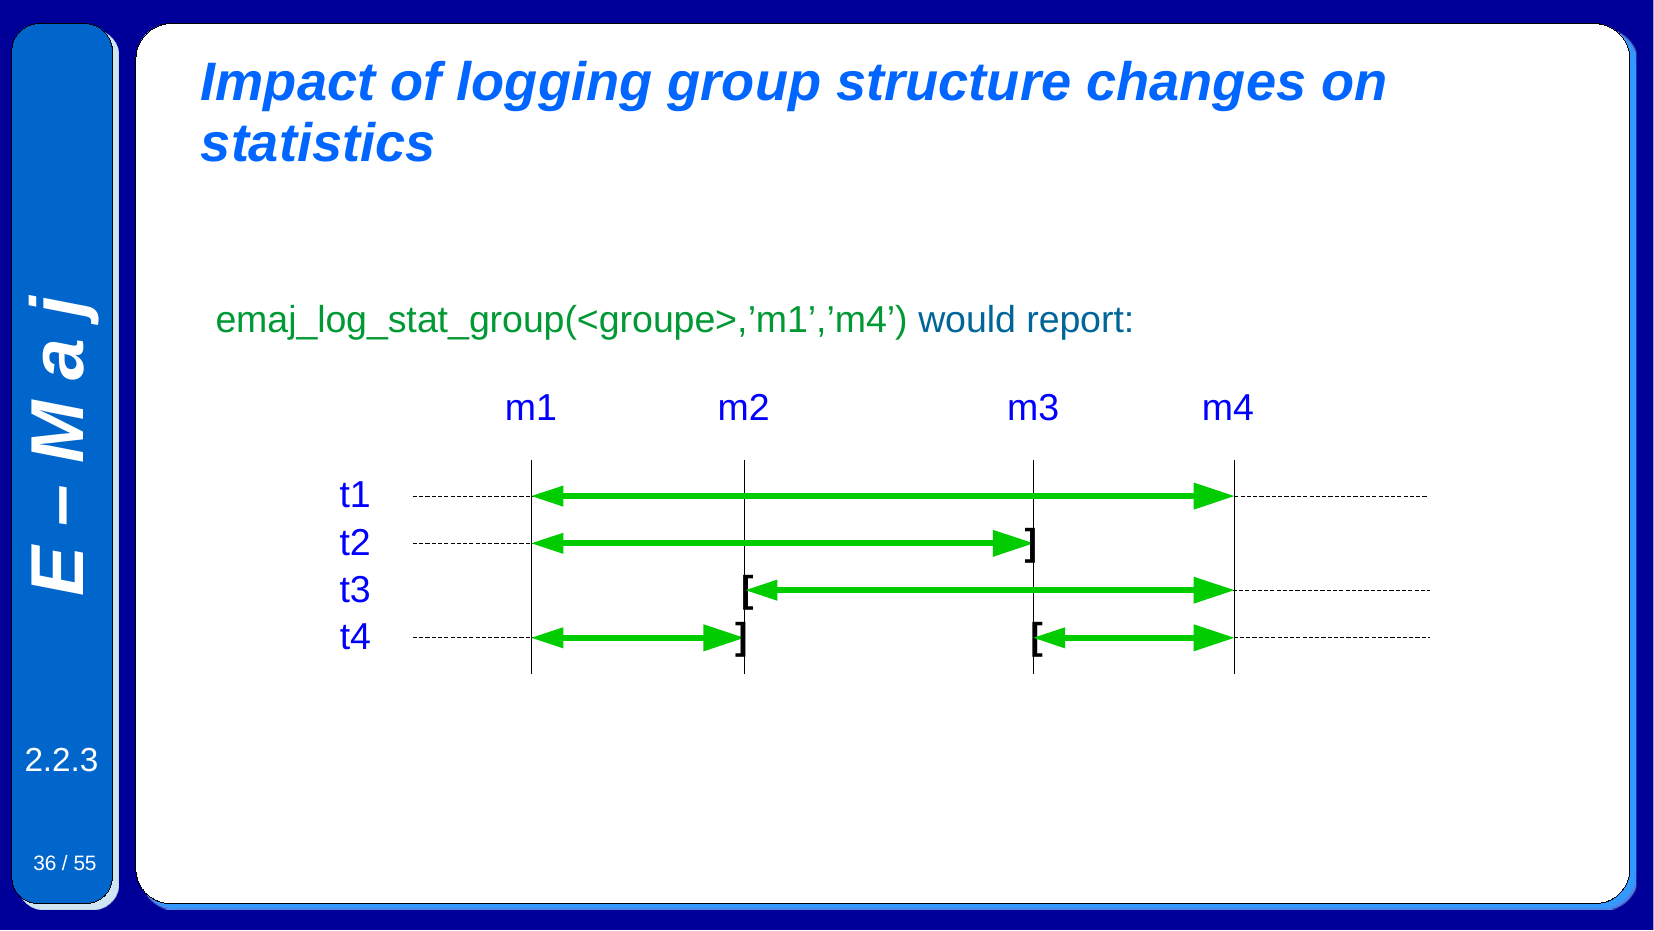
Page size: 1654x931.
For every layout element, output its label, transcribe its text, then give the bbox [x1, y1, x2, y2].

text_box t4 [324, 608, 386, 666]
text_box m2 [702, 379, 785, 436]
text_box t1 [324, 466, 386, 513]
title Impact of logging group structure changes on statistics [200, 34, 1575, 191]
text_box m4 [1187, 379, 1269, 436]
text_box t3 [324, 561, 386, 608]
text_box m1 [490, 379, 572, 436]
text_box emaj_log_stat_group(<groupe>,’m1’,’m4’) would report: [200, 291, 1150, 349]
text_box ] [720, 608, 763, 666]
text_box ] [1009, 513, 1053, 571]
text_box [ [726, 561, 769, 618]
text_box t2 [324, 513, 386, 561]
text_box m3 [992, 379, 1074, 436]
text_box [ [1015, 608, 1058, 666]
